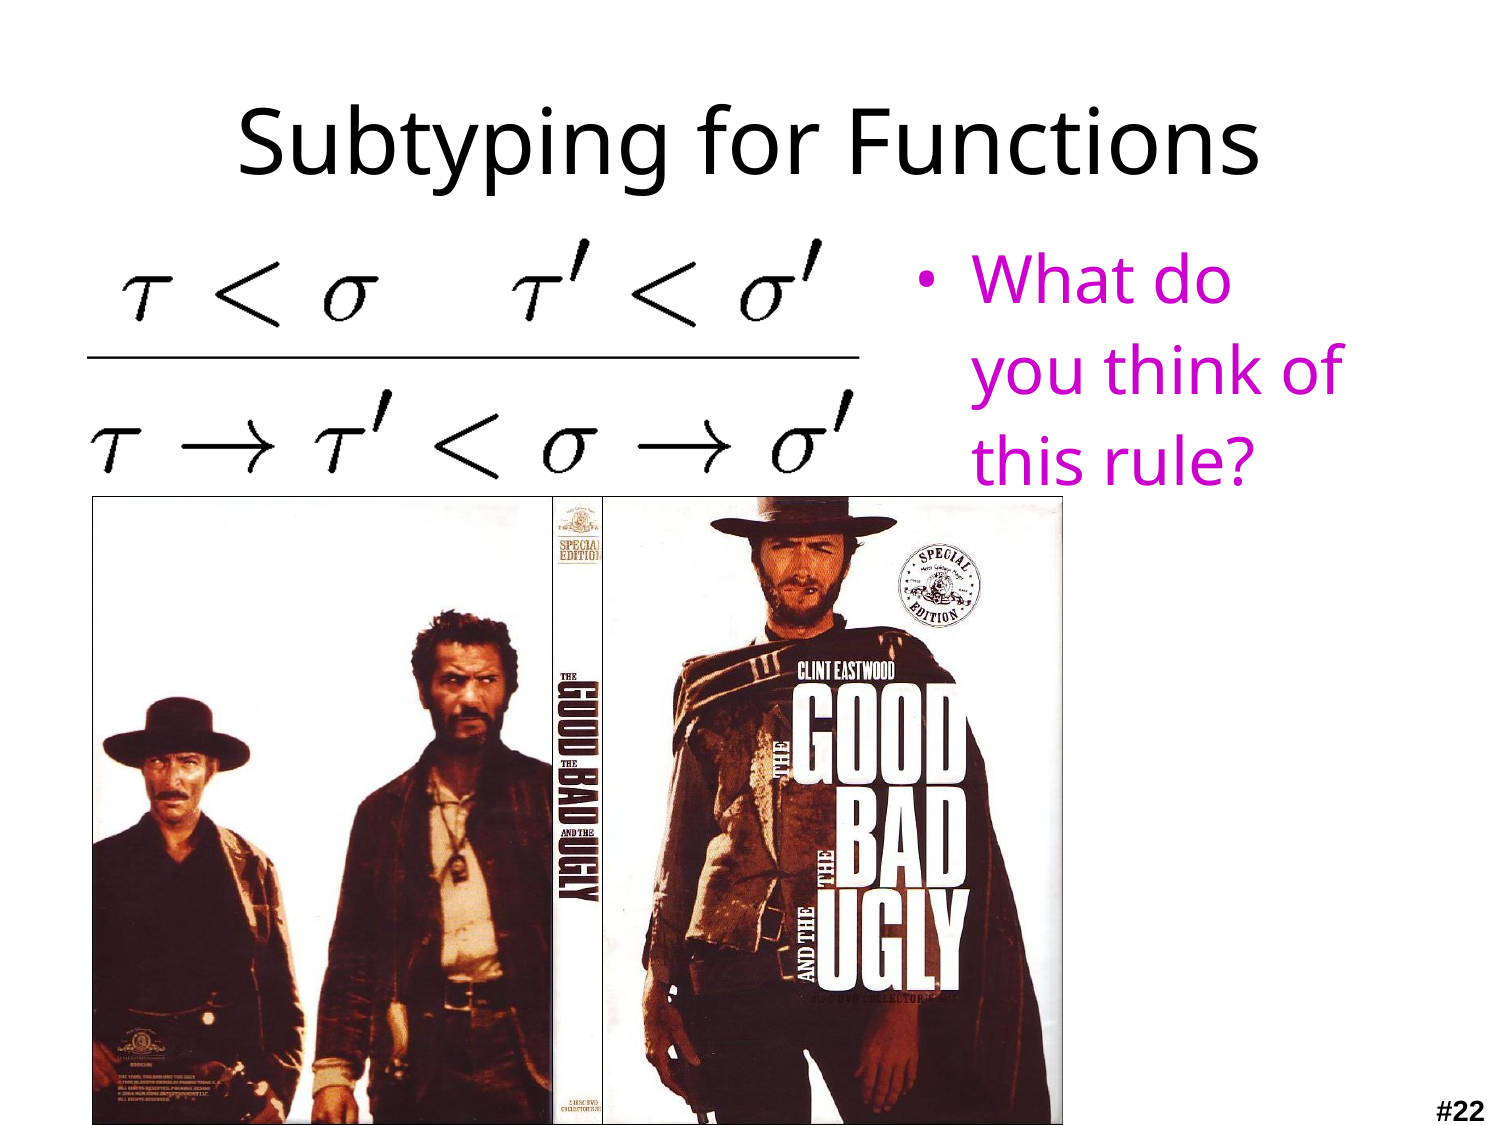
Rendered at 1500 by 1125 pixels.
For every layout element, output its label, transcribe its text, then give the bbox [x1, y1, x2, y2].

list What do you think of this rule? [900, 224, 1363, 475]
picture [92, 496, 1063, 1125]
picture [87, 235, 863, 483]
title Subtyping for Functions [24, 45, 1476, 233]
